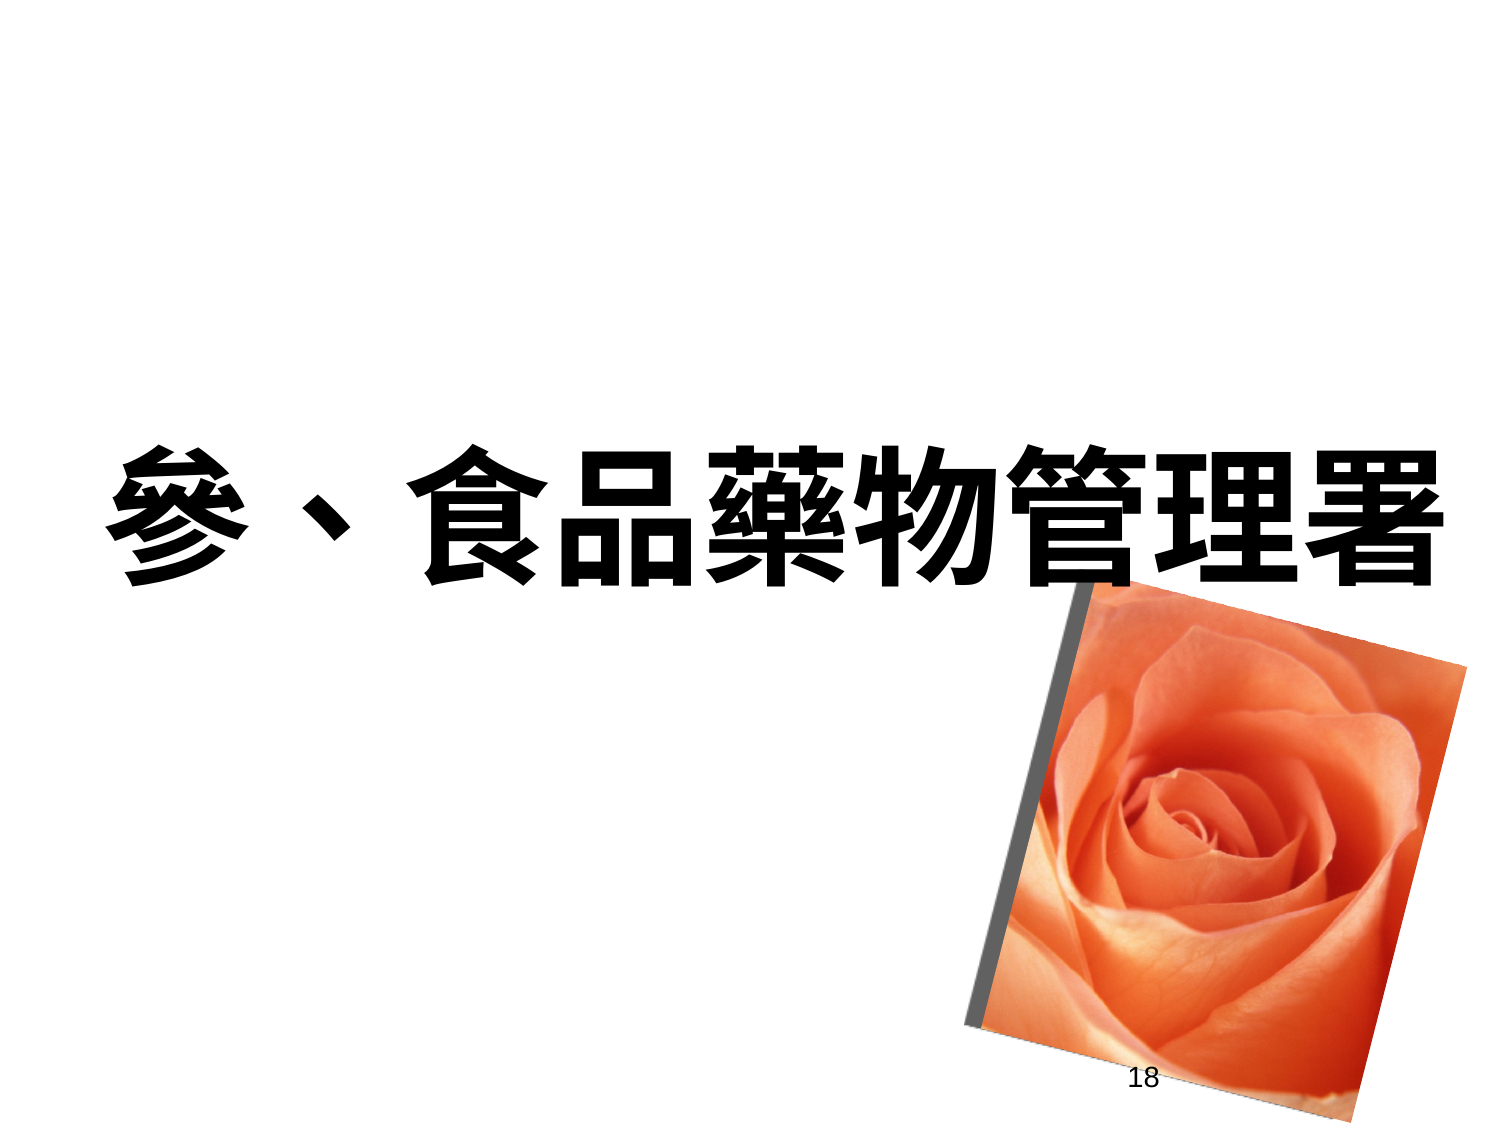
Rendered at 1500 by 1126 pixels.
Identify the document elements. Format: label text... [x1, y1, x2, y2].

text_box 18 [1112, 1050, 1426, 1126]
picture [980, 604, 1468, 1062]
text_box 參、食品藥物管理署 [83, 416, 1471, 604]
